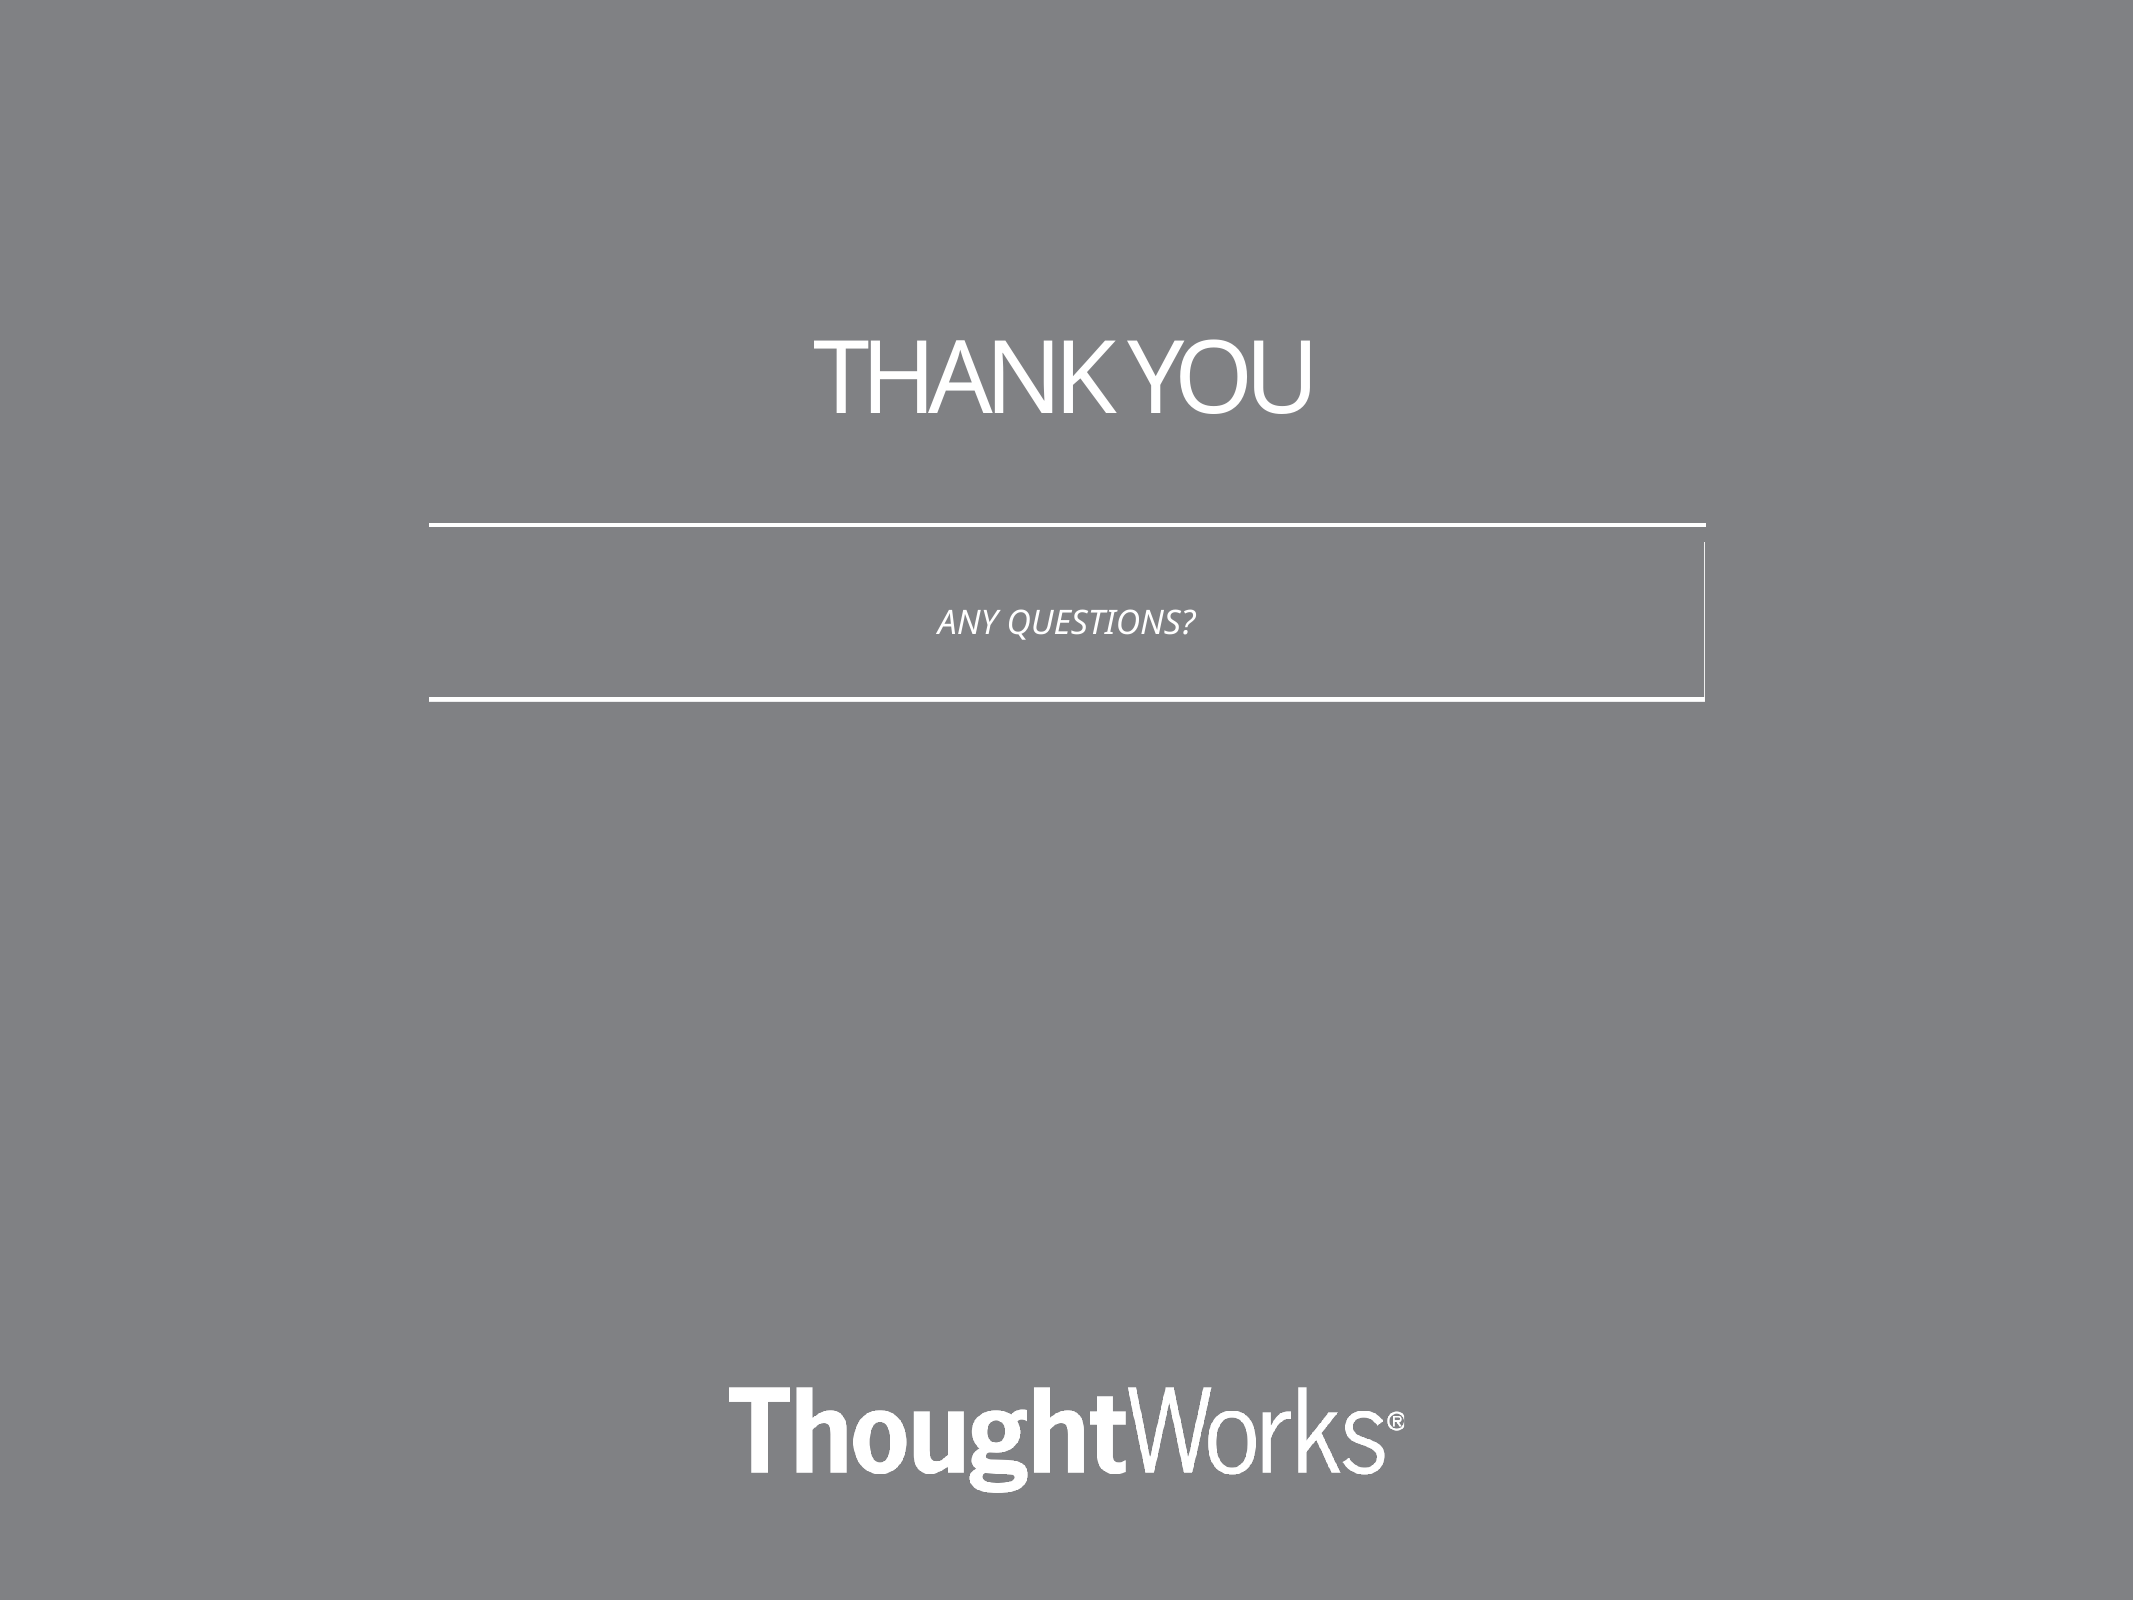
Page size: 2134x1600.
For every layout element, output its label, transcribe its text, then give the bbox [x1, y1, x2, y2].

title THANK YOU [62, 187, 2071, 500]
list ANY QUESTIONS? [429, 538, 1705, 697]
